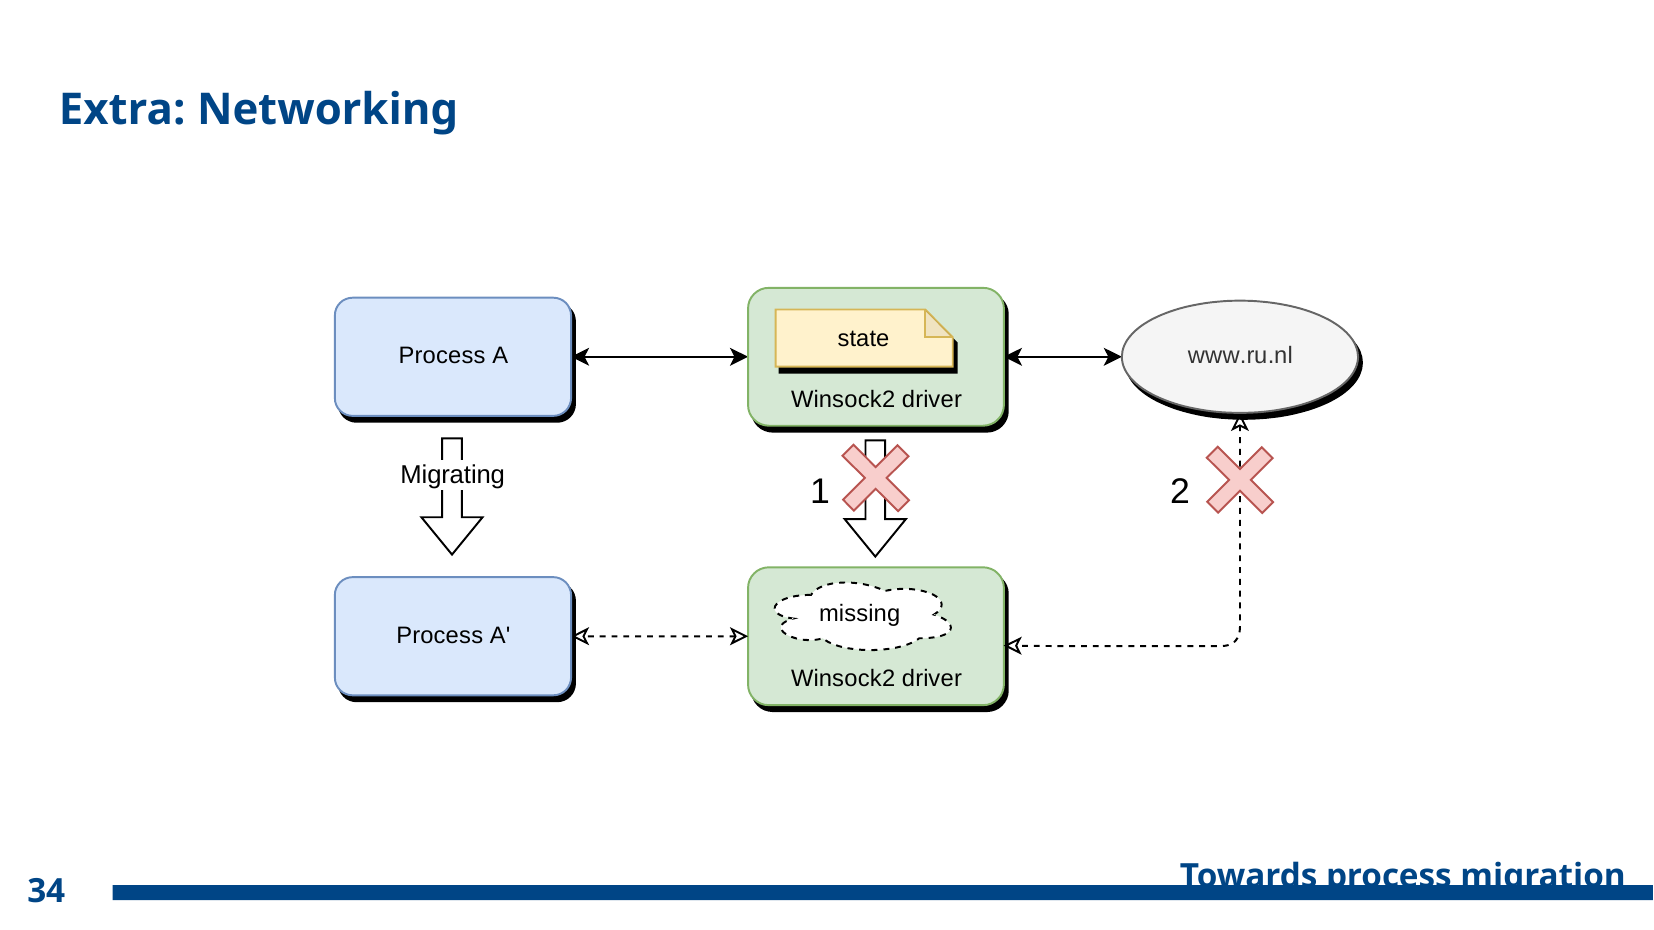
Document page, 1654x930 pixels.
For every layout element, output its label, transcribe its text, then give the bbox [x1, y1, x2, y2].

chart [331, 284, 1425, 752]
title Extra: Networking [58, 26, 1594, 138]
